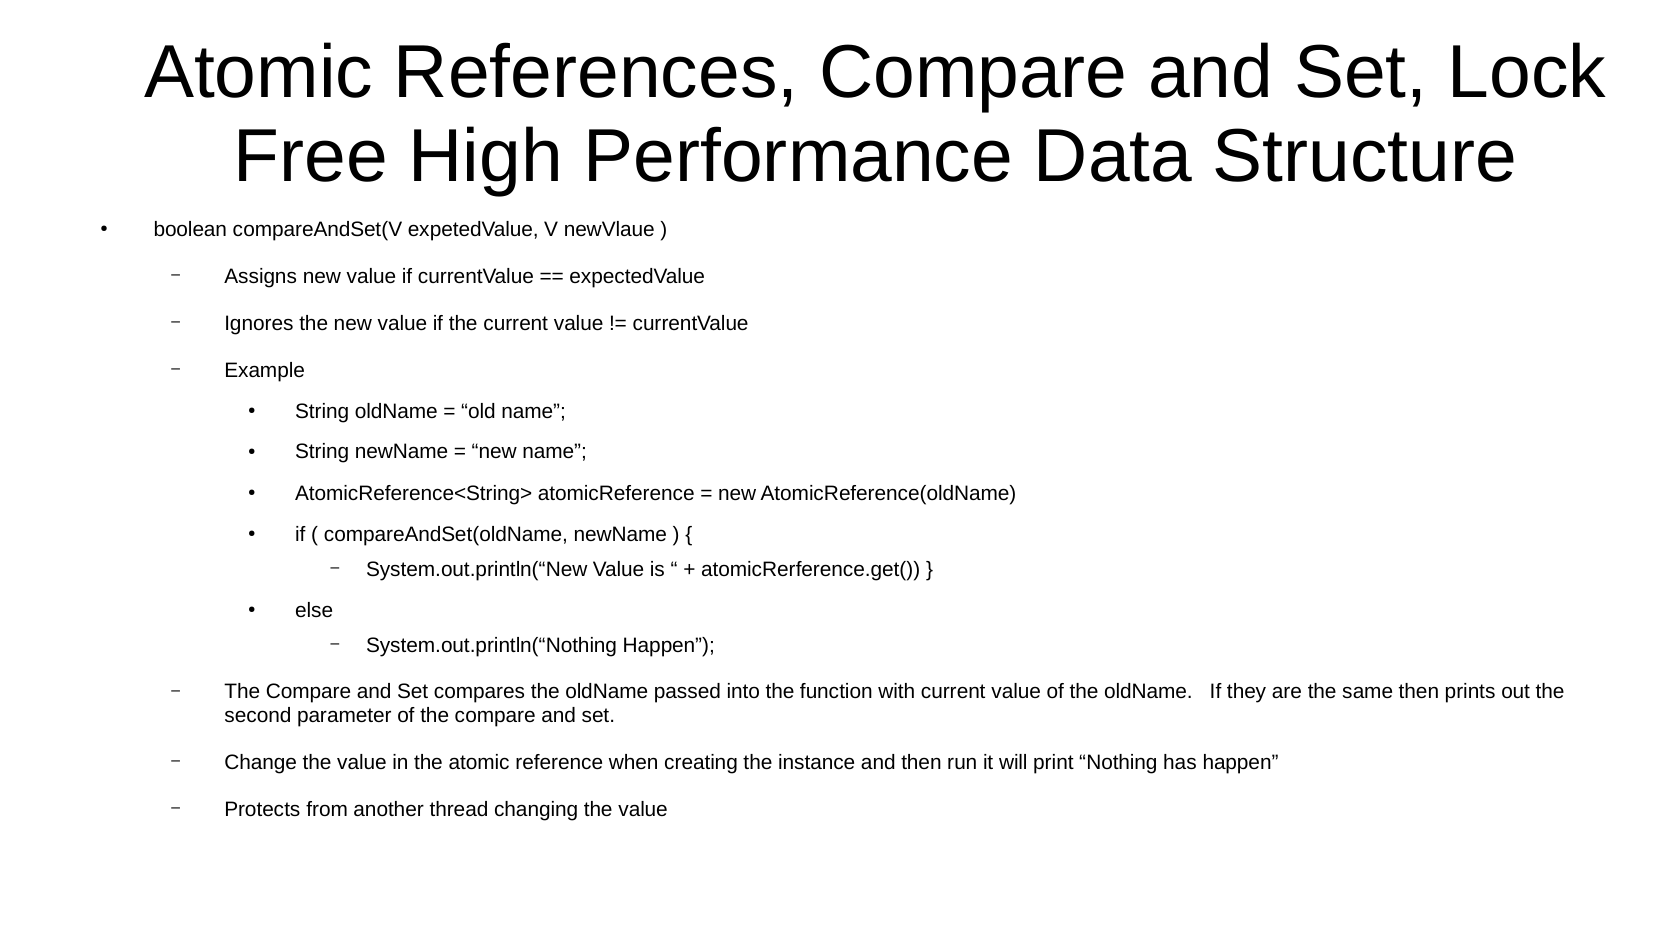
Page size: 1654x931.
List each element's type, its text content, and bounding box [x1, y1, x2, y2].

title Atomic References, Compare and Set, Lock Free High Performance Data Structure [131, 28, 1621, 198]
list boolean compareAndSet(V expetedValue, V newVlaue ) Assigns new value if currentValue == expectedValue Ignores the new value if the current value != currentValue Example String oldName = “old name”; String newName = “new name”; AtomicReference<String> atomicReference = new AtomicReference(oldName) if ( compareAndSet(oldName, newName ) { System.out.println(“New Value is “ + atomicRerference.get()) } else System.out.println(“Nothing Happen”); The Compare and Set compares the oldName passed into the function with current value of the oldName. If they are the same then prints out the second parameter of the compare and set. Change the value in the atomic reference when creating the instance and then run it will print “Nothing has happen” Protects from another thread changing the value [82, 217, 1636, 916]
